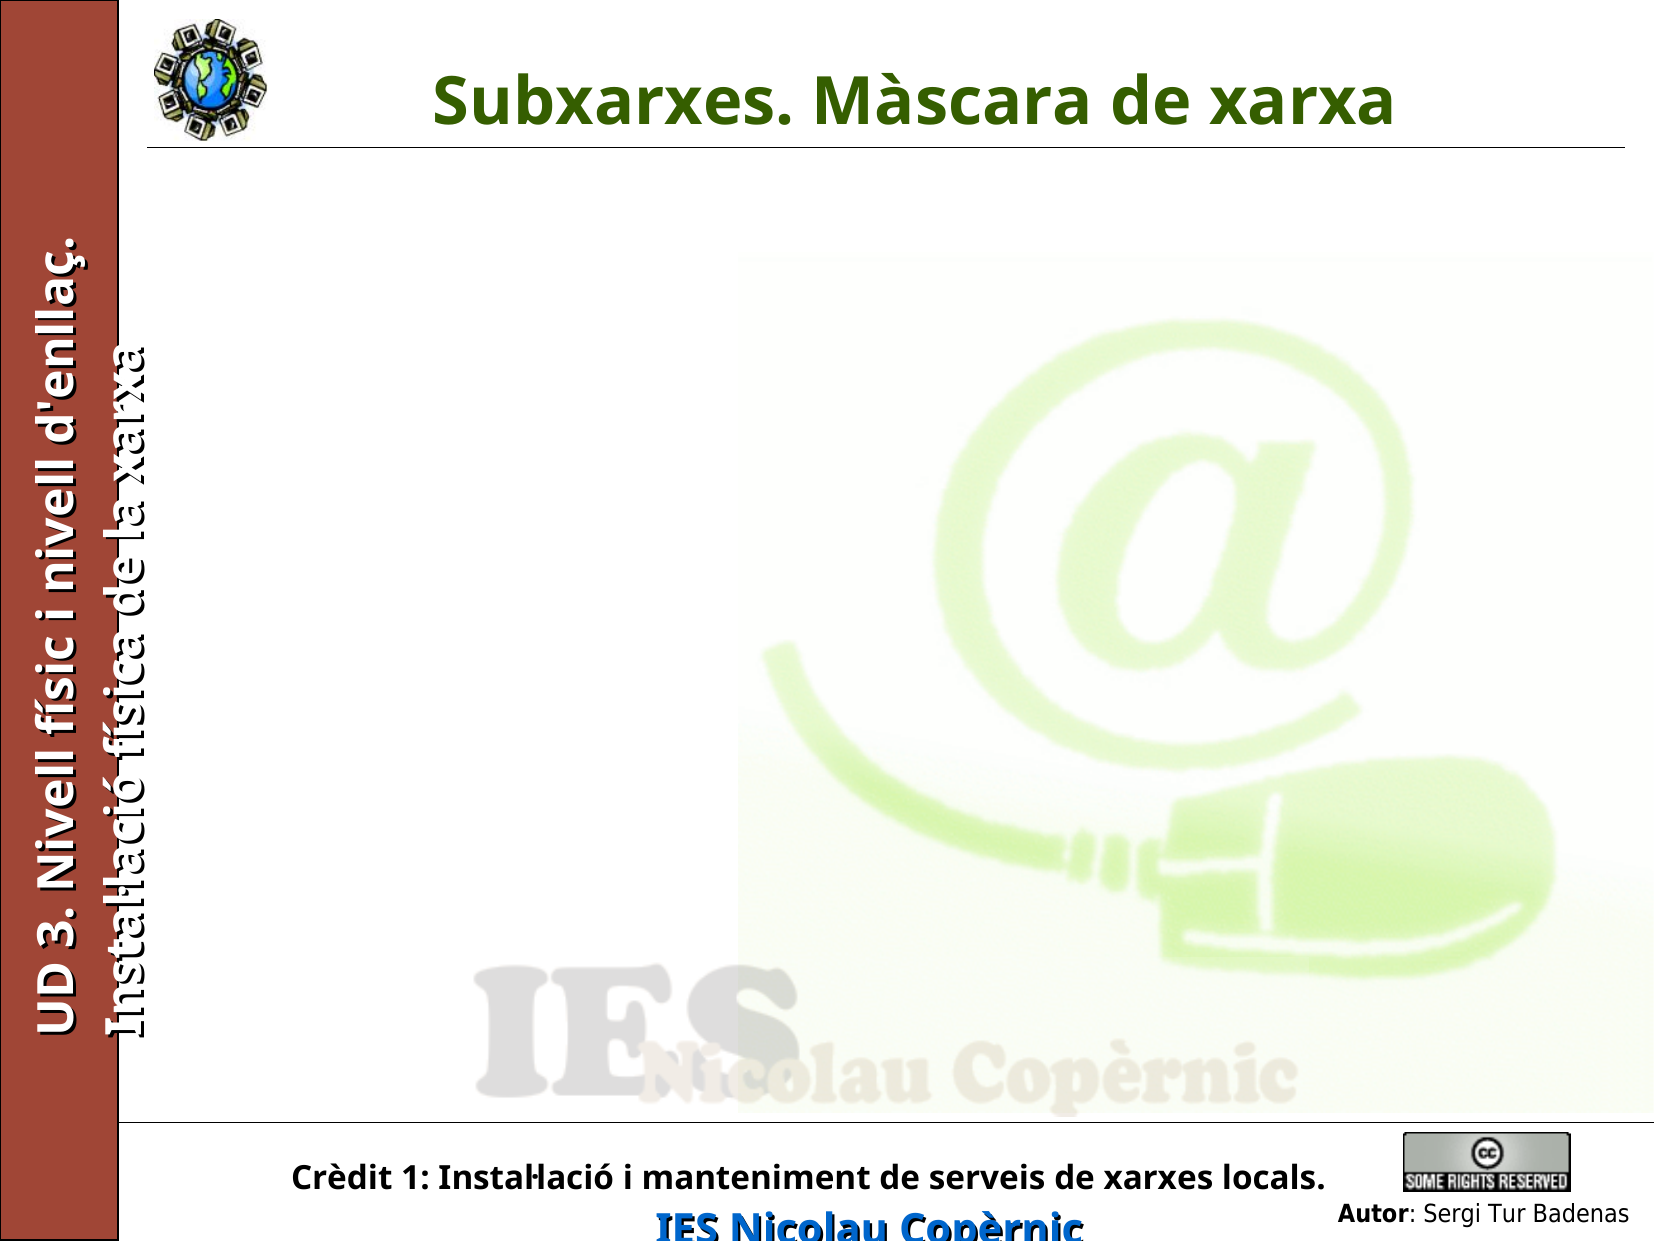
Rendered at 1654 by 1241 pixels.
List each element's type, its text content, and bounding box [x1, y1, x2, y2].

picture [1403, 1132, 1571, 1192]
picture [154, 19, 268, 142]
title Subxarxes. Màscara de xarxa [171, 56, 1654, 141]
picture [466, 252, 1654, 1117]
